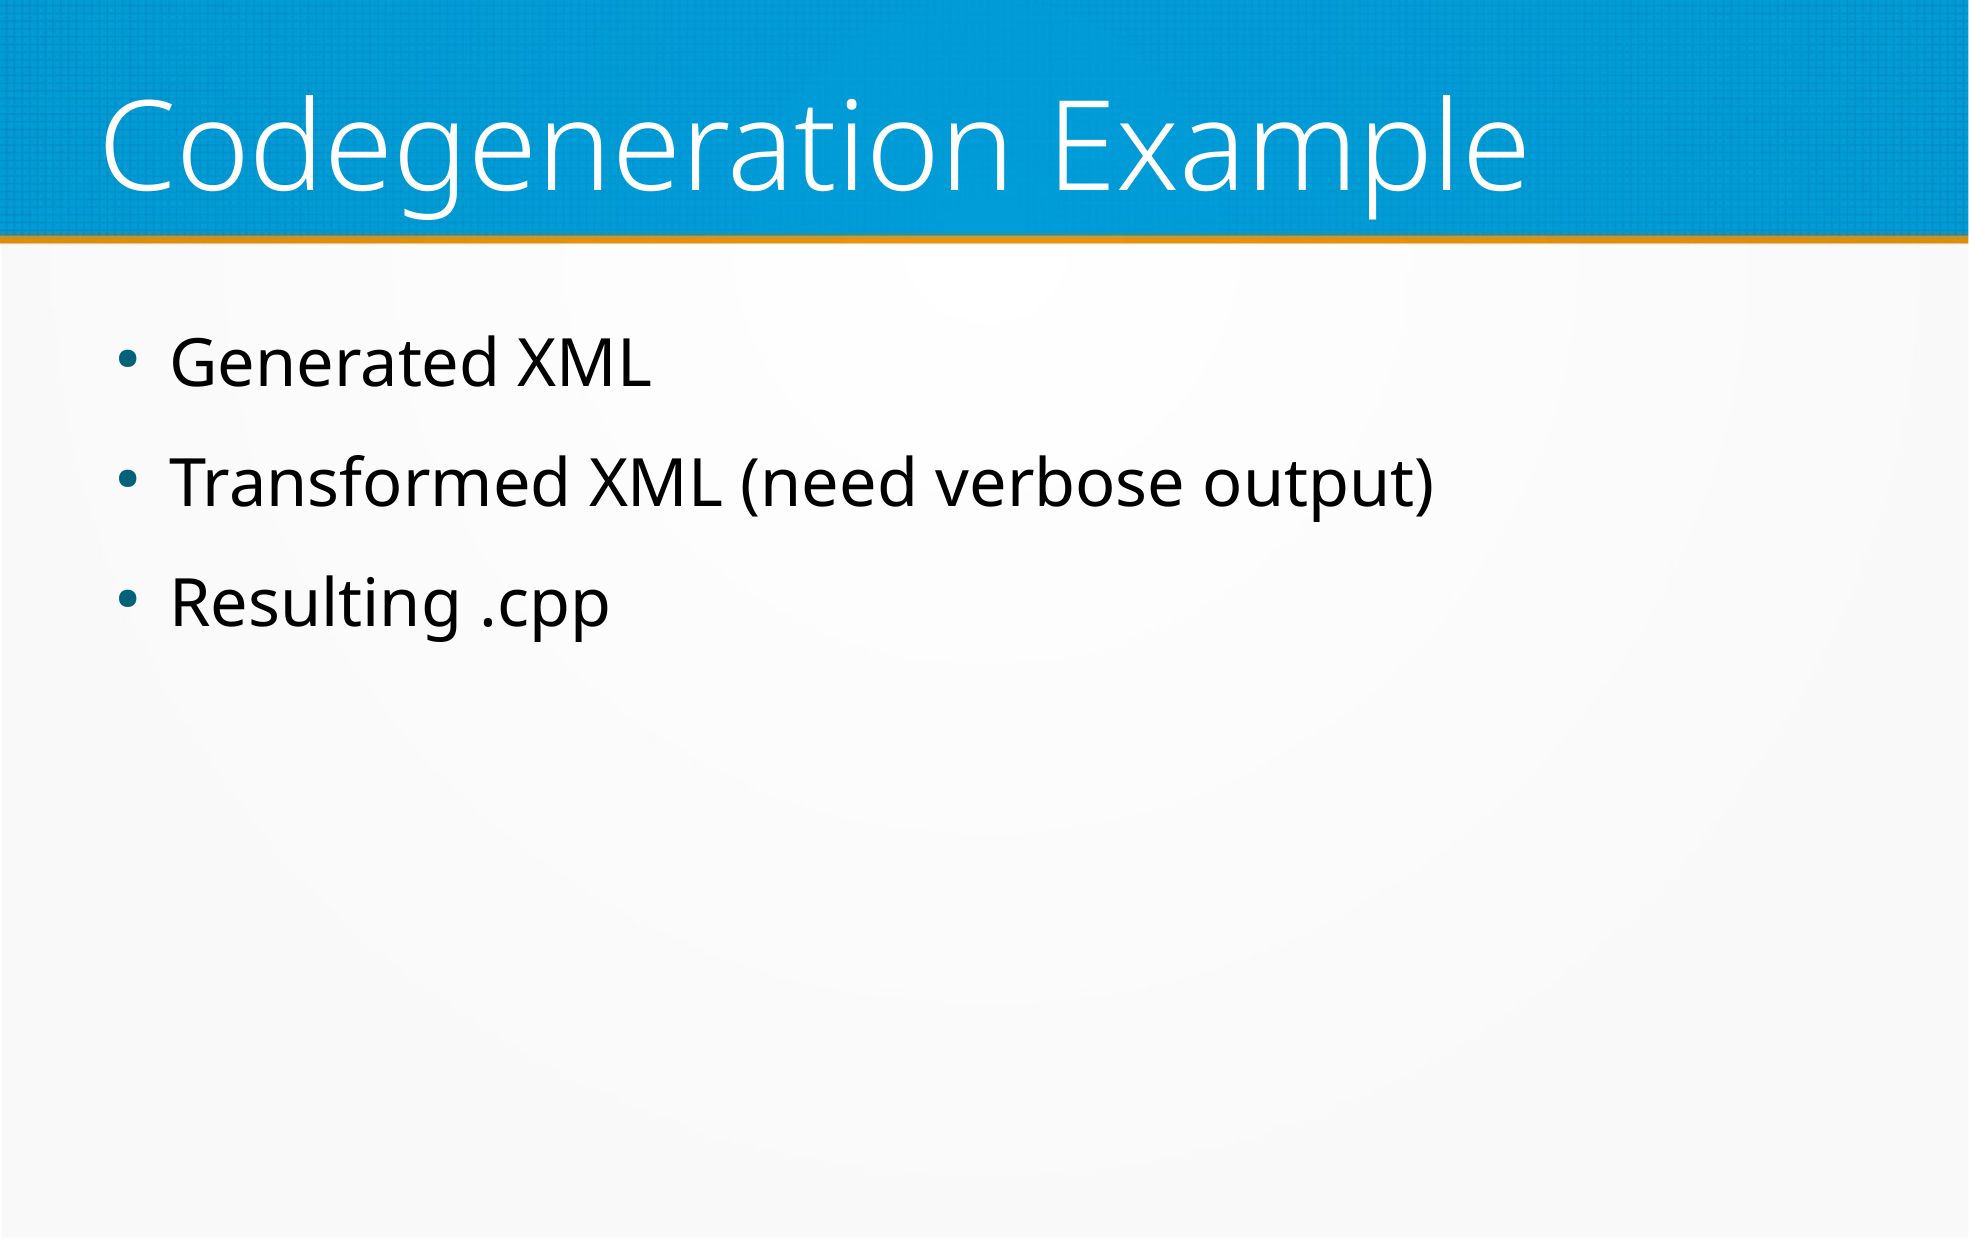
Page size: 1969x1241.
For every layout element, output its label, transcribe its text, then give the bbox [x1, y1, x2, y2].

picture [0, 233, 1969, 1241]
title Codegeneration Example [98, 19, 1870, 227]
list Generated XML Transformed XML (need verbose output) Resulting .cpp [98, 314, 1860, 1080]
